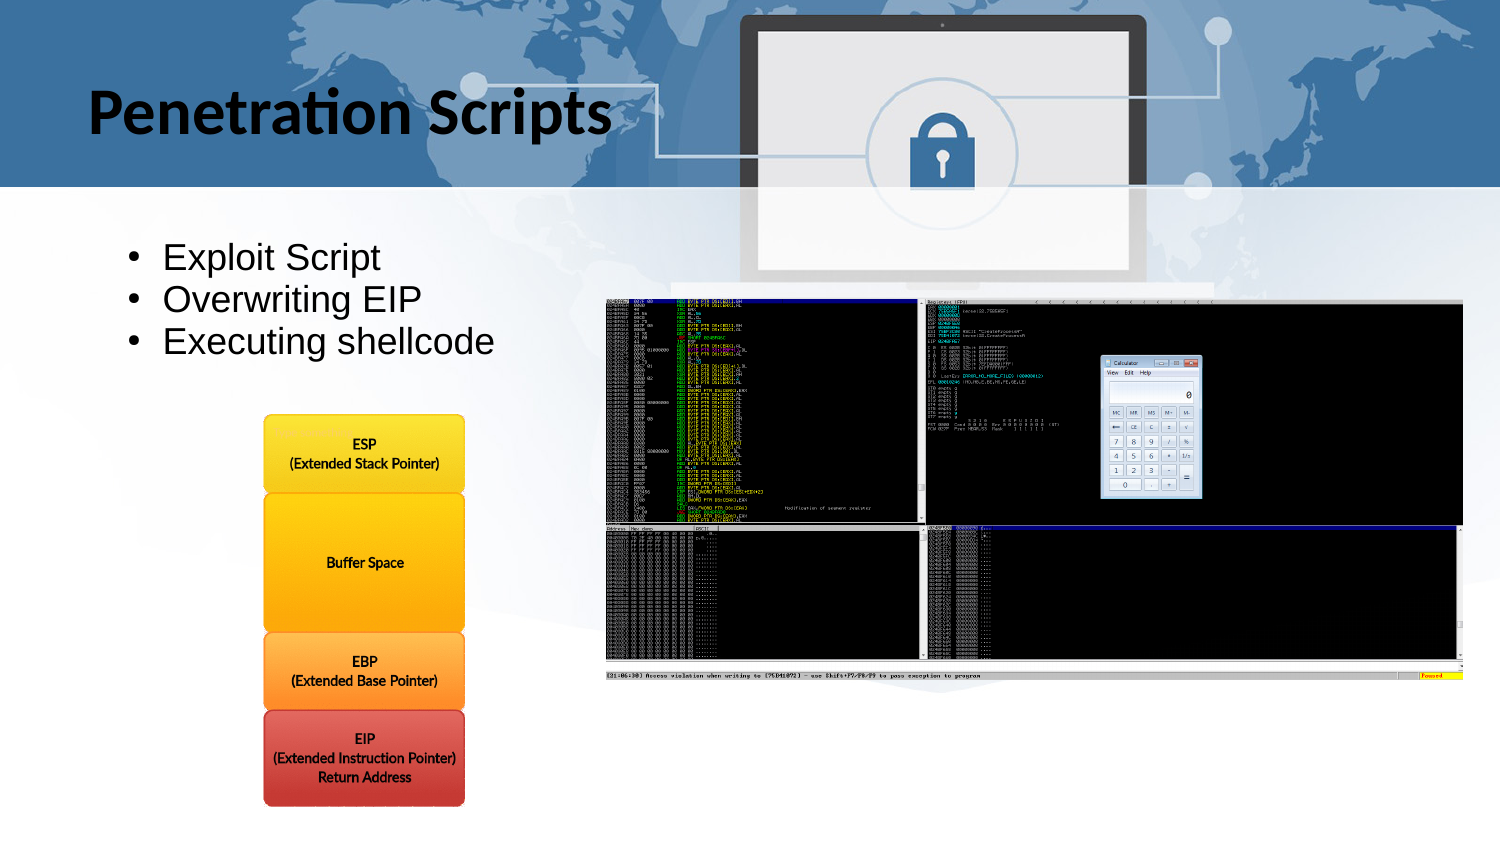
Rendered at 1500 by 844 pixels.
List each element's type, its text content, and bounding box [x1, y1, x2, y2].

title Penetration Scripts [73, 71, 1051, 165]
text_box Exploit Script Overwriting EIP Executing shellcode [112, 187, 563, 413]
picture [0, 0, 1500, 844]
